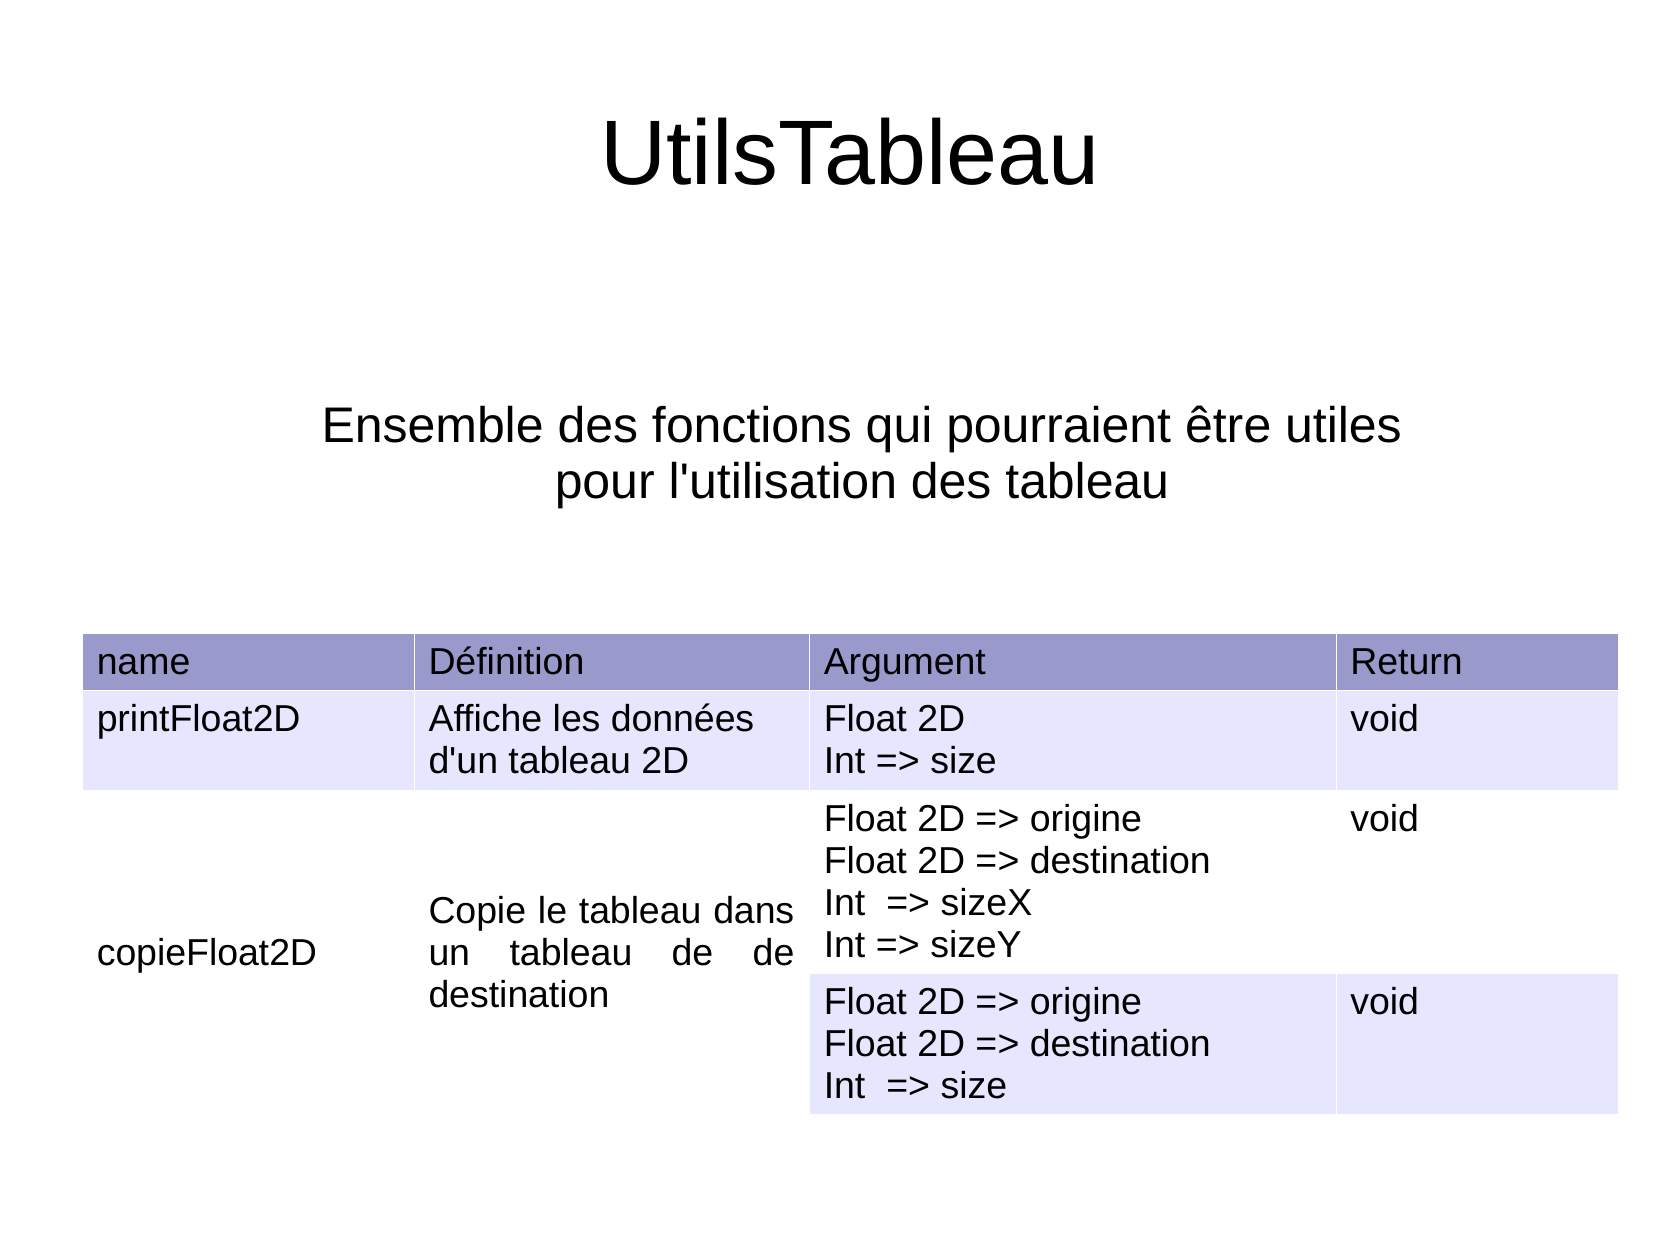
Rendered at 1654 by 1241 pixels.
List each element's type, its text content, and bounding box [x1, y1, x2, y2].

table_header Argument [810, 634, 1336, 690]
table_header name [83, 634, 414, 690]
table_header Return [1337, 634, 1618, 690]
table_header Définition [415, 634, 809, 690]
table_cell Float 2D => origine Float 2D => destination Int => sizeX Int => sizeY [810, 791, 1336, 973]
title UtilsTableau [82, 49, 1619, 257]
table_cell Affiche les données d'un tableau 2D [415, 691, 809, 790]
table_cell copieFloat2D [83, 791, 414, 1114]
text_box Ensemble des fonctions qui pourraient être utiles pour l'utilisation des tableau [271, 389, 1418, 518]
table_cell Float 2D Int => size [810, 691, 1336, 790]
table_cell void [1337, 791, 1618, 973]
table_cell void [1337, 974, 1618, 1114]
table_cell Copie le tableau dans un tableau de de destination [415, 791, 809, 1114]
table_cell Float 2D => origine Float 2D => destination Int => size [810, 974, 1336, 1114]
table_cell void [1337, 691, 1618, 790]
table_cell printFloat2D [83, 691, 414, 790]
